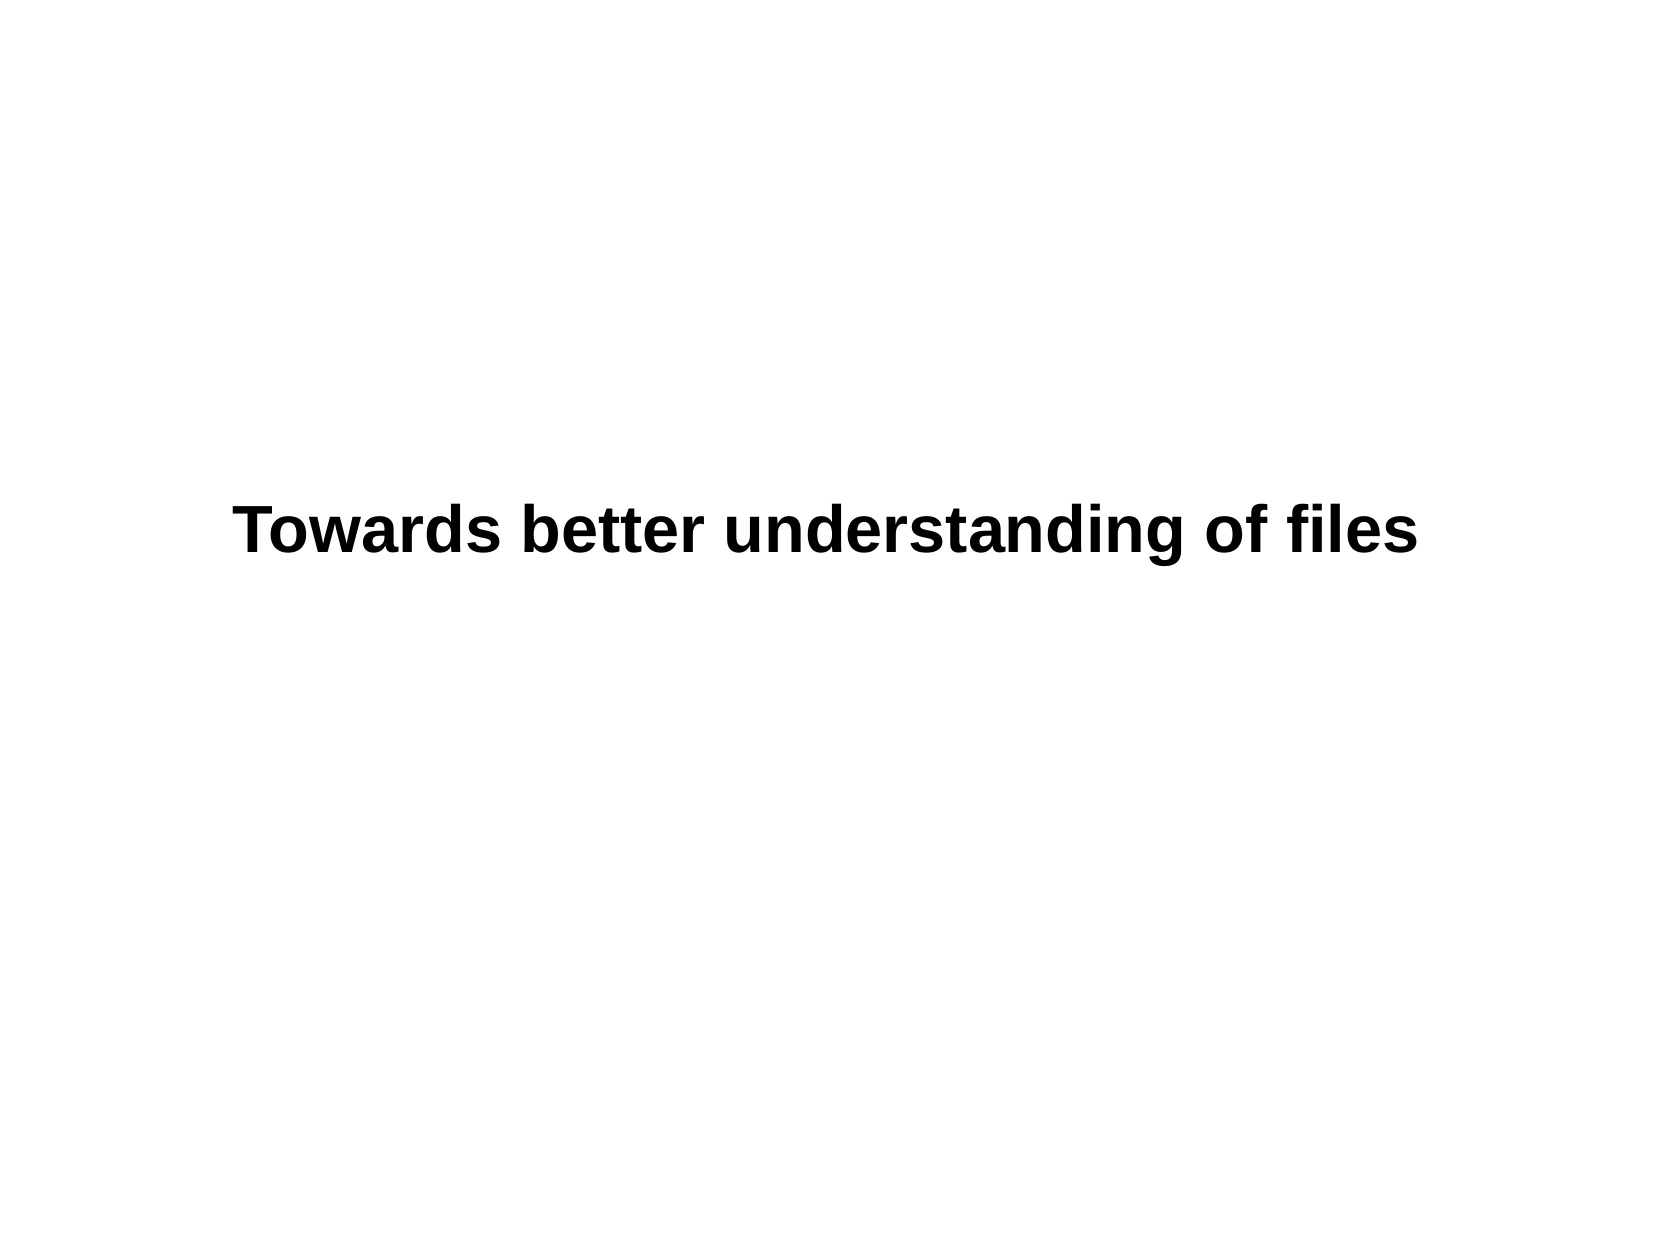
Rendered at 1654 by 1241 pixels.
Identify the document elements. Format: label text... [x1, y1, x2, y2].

subtitle Towards better understanding of files [82, 49, 1571, 1010]
